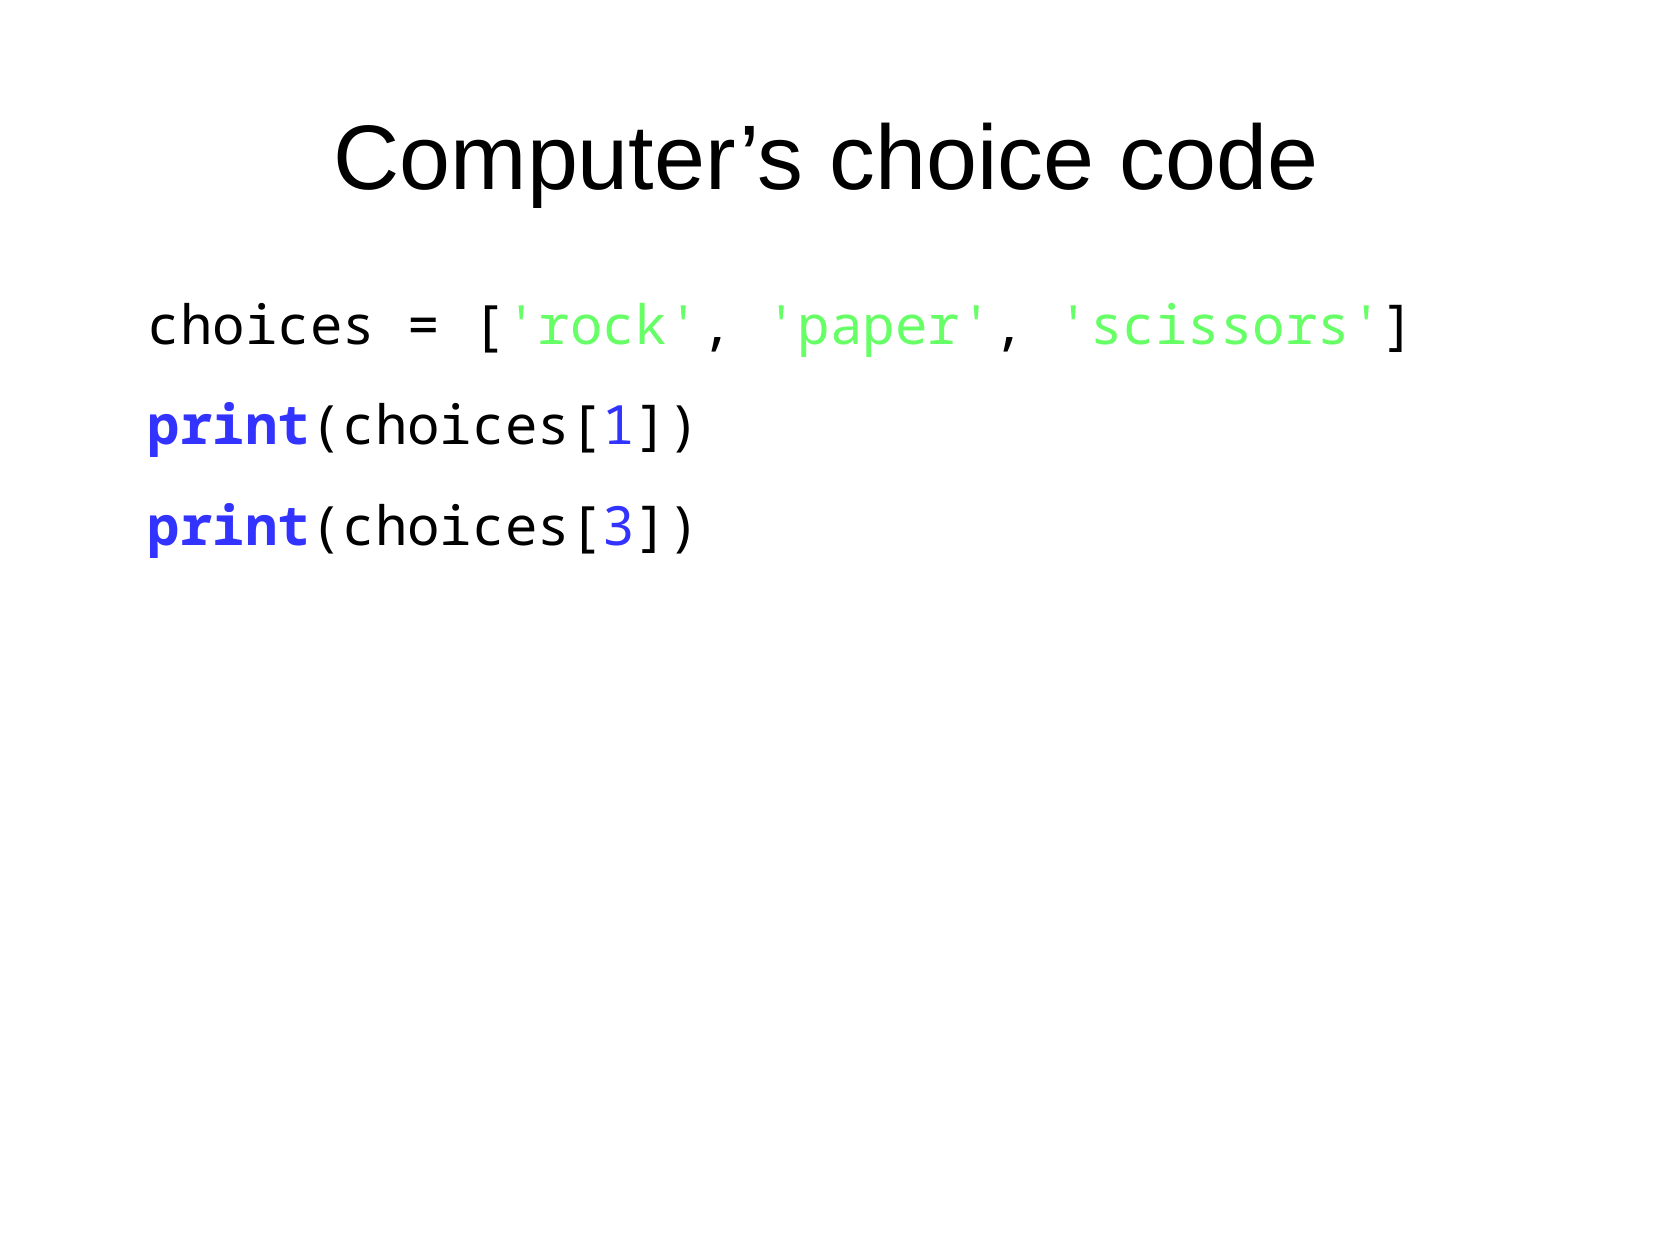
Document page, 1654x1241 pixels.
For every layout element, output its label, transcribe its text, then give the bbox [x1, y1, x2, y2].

text_box Computer’s choice code [82, 49, 1571, 257]
text_box choices = ['rock', 'paper', 'scissors'] print(choices[1]) print(choices[3]) [76, 290, 1565, 1010]
